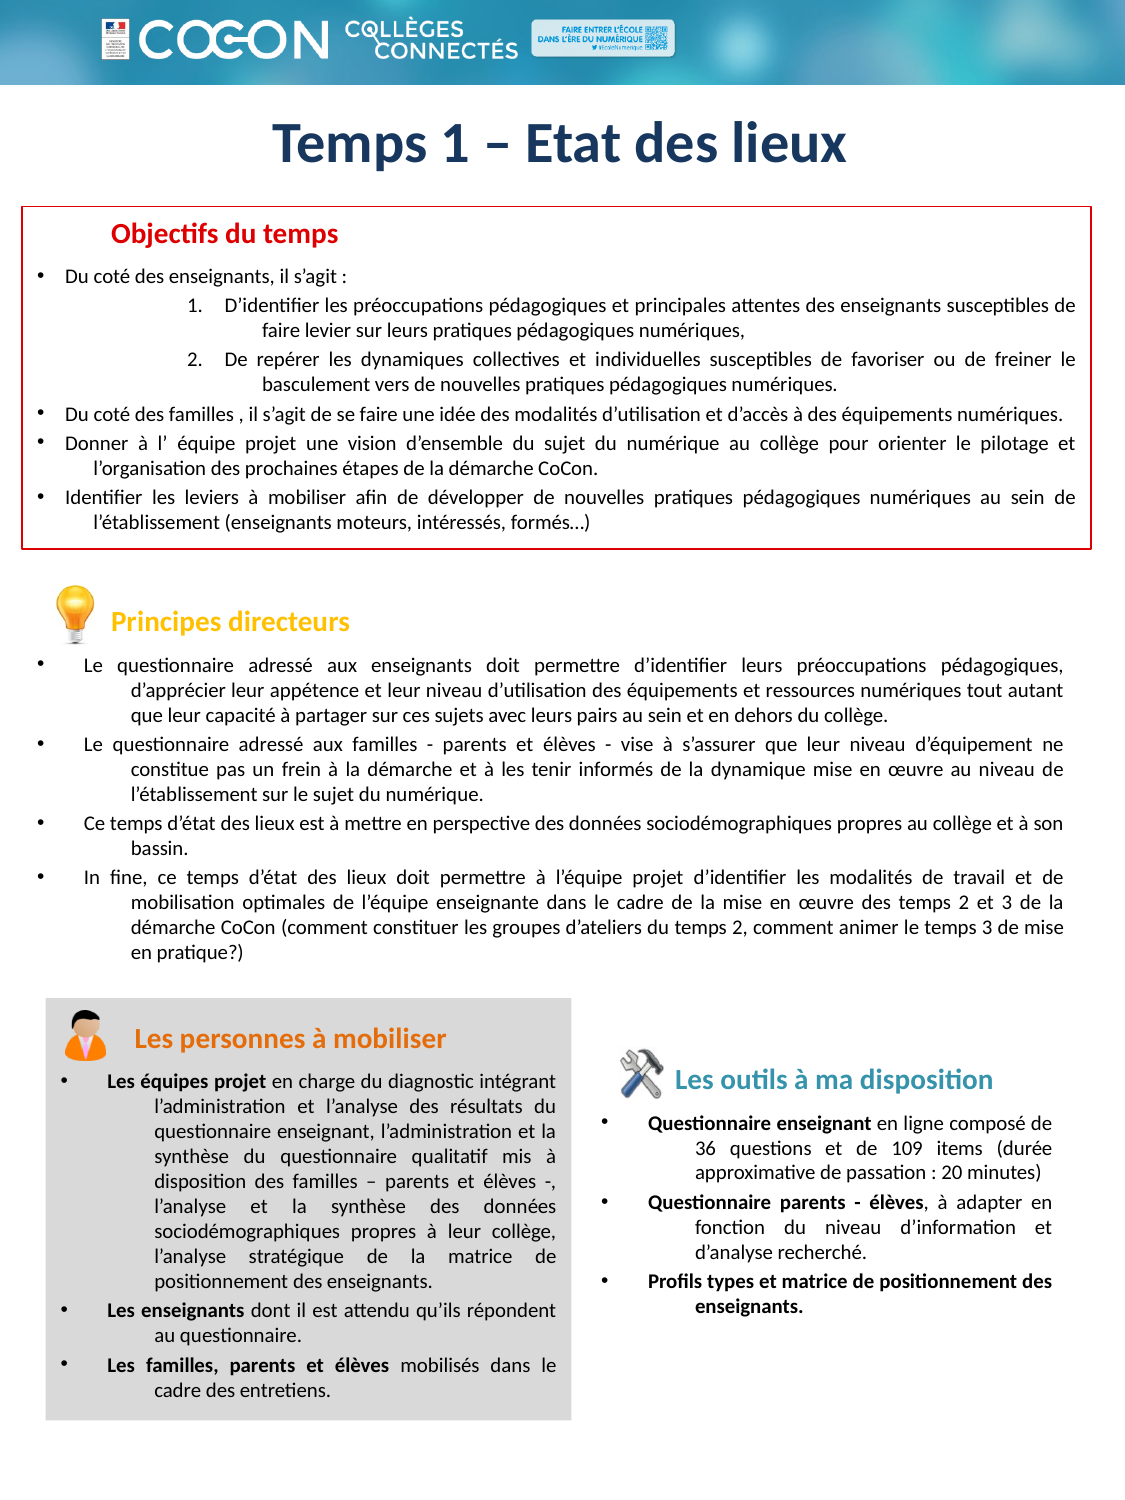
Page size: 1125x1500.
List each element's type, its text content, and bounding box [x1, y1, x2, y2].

text_box Principes directeurs Le questionnaire adressé aux enseignants doit permettre d’identifier leurs préoccupations pédagogiques, d’apprécier leur appétence et leur niveau d’utilisation des équipements et ressources numériques tout autant que leur capacité à partager sur ces sujets avec leurs pairs au sein et en dehors du collège. Le questionnaire adressé aux familles - parents et élèves - vise à s’assurer que leur niveau d’équipement ne constitue pas un frein à la démarche et à les tenir informés de la dynamique mise en œuvre au niveau de l’établissement sur le sujet du numérique. Ce temps d’état des lieux est à mettre en perspective des données sociodémographiques propres au collège et à son bassin. In fine, ce temps d’état des lieux doit permettre à l’équipe projet d’identifier les modalités de travail et de mobilisation optimales de l’équipe enseignante dans le cadre de la mise en œuvre des temps 2 et 3 de la démarche CoCon (comment constituer les groupes d’ateliers du temps 2, comment animer le temps 3 de mise en pratique?) [22, 581, 1080, 1058]
picture [0, 0, 1125, 85]
text_box Les personnes à mobiliser Les équipes projet en charge du diagnostic intégrant l’administration et l’analyse des résultats du questionnaire enseignant, l’administration et la synthèse du questionnaire qualitatif mis à disposition des familles – parents et élèves -, l’analyse et la synthèse des données sociodémographiques propres à leur collège, l’analyse stratégique de la matrice de positionnement des enseignants. Les enseignants dont il est attendu qu’ils répondent au questionnaire. Les familles, parents et élèves mobilisés dans le cadre des entretiens. [45, 998, 572, 1421]
picture [65, 1010, 106, 1061]
text_box Les outils à ma disposition Questionnaire enseignant en ligne composé de 36 questions et de 109 items (durée approximative de passation : 20 minutes) Questionnaire parents - élèves, à adapter en fonction du niveau d’information et d’analyse recherché. Profils types et matrice de positionnement des enseignants. [586, 1039, 1068, 1477]
picture [619, 1046, 664, 1100]
picture [54, 585, 97, 645]
text_box Objectifs du temps Du coté des enseignants, il s’agit : D’identifier les préoccupations pédagogiques et principales attentes des enseignants susceptibles de faire levier sur leurs pratiques pédagogiques numériques, De repérer les dynamiques collectives et individuelles susceptibles de favoriser ou de freiner le basculement vers de nouvelles pratiques pédagogiques numériques. Du coté des familles , il s’agit de se faire une idée des modalités d’utilisation et d’accès à des équipements numériques. Donner à l’ équipe projet une vision d’ensemble du sujet du numérique au collège pour orienter le pilotage et l’organisation des prochaines étapes de la démarche CoCon. Identifier les leviers à mobiliser afin de développer de nouvelles pratiques pédagogiques numériques au sein de l’établissement (enseignants moteurs, intéressés, formés…) [22, 206, 1092, 550]
title Temps 1 – Etat des lieux [0, 88, 1125, 190]
